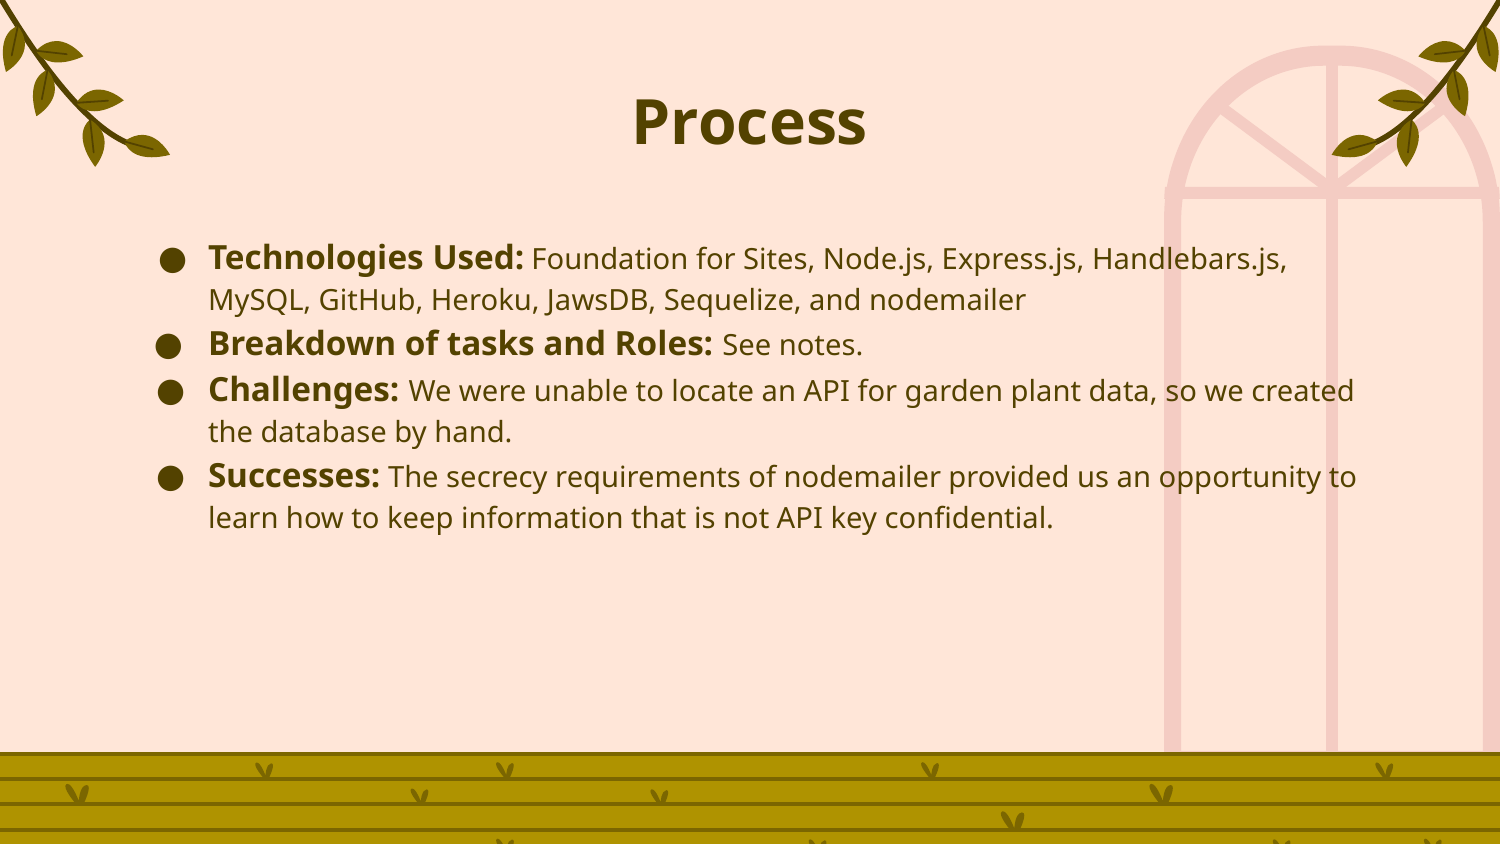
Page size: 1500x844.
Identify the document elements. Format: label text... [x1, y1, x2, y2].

title Process [118, 72, 1382, 167]
list Technologies Used: Foundation for Sites, Node.js, Express.js, Handlebars.js, MySQL, GitHub, Heroku, JawsDB, Sequelize, and nodemailer Breakdown of tasks and Roles: See notes. Challenges: We were unable to locate an API for garden plant data, so we created the database by hand. Successes: The secrecy requirements of nodemailer provided us an opportunity to learn how to keep information that is not API key confidential. [118, 185, 1382, 756]
